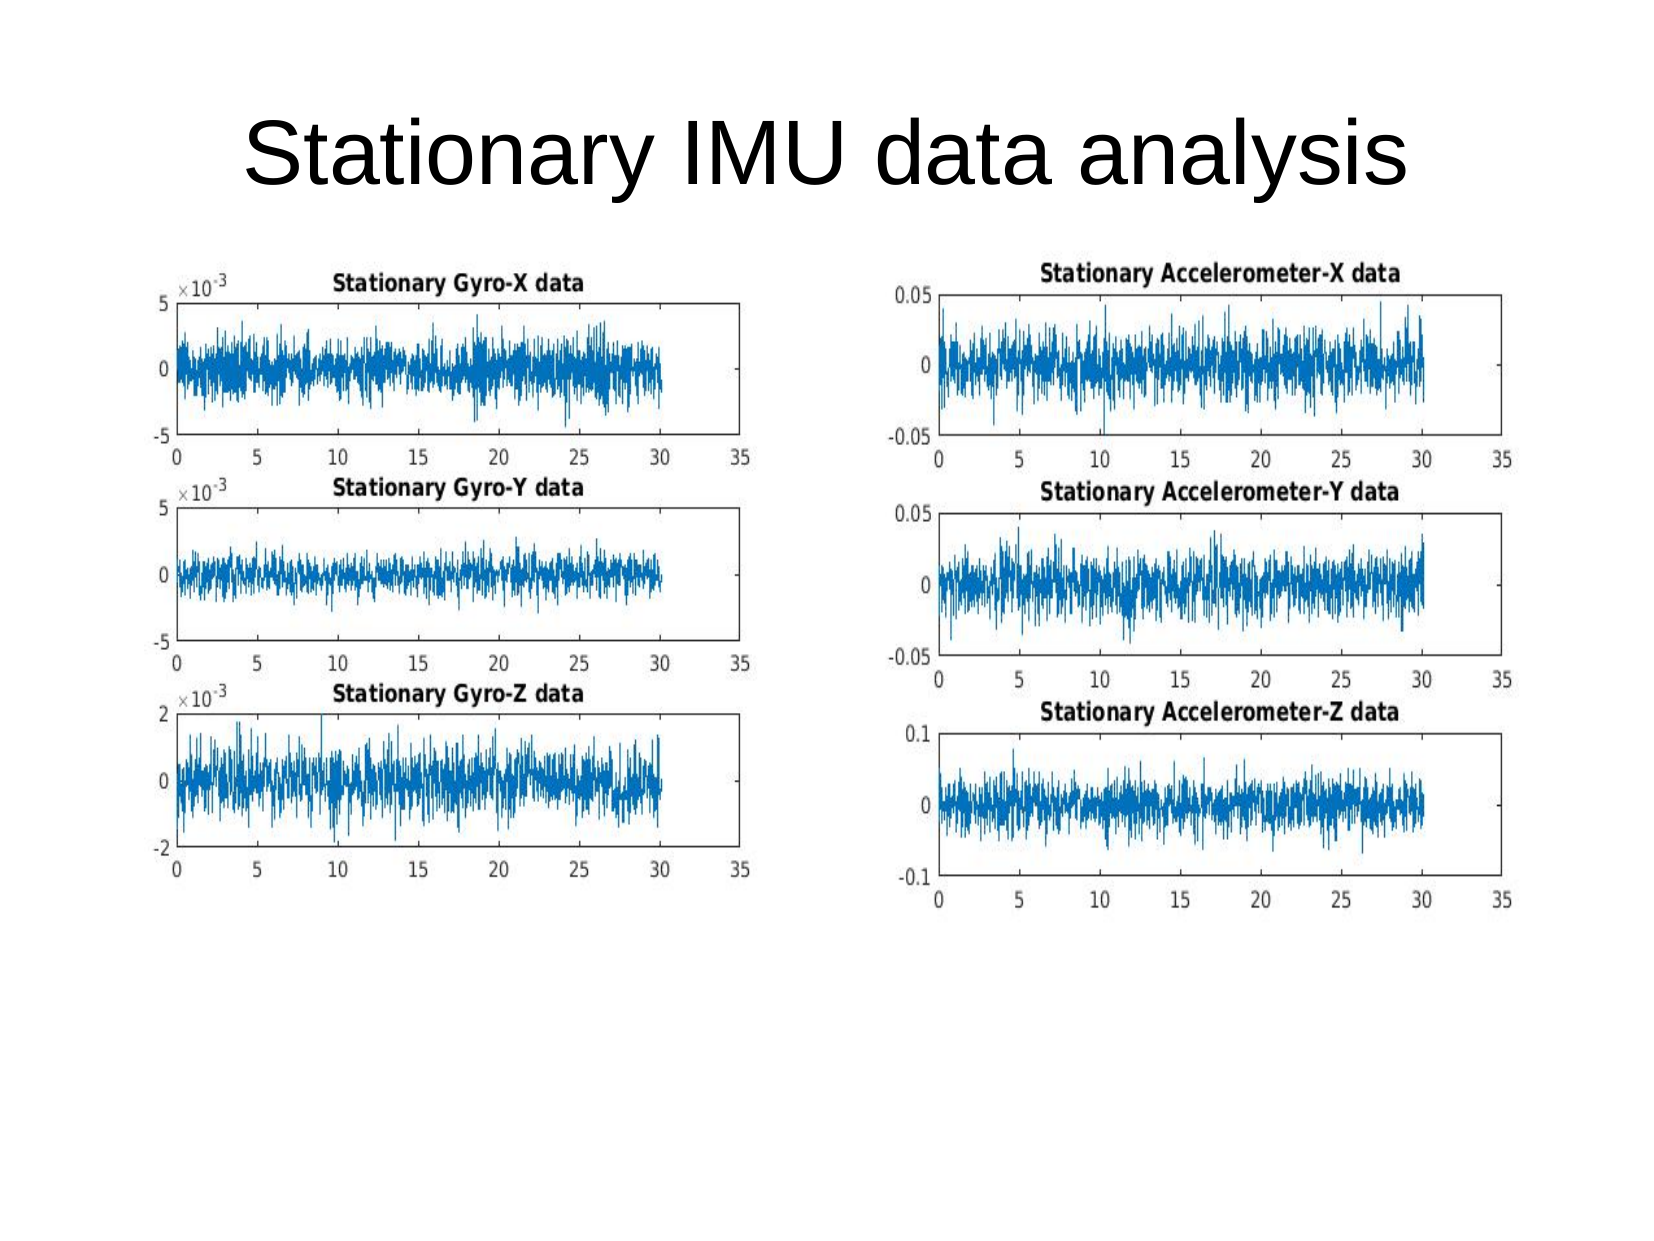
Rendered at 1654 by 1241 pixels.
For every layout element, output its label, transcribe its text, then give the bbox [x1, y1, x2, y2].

picture [82, 236, 809, 923]
picture [844, 223, 1571, 957]
title Stationary IMU data analysis [82, 49, 1571, 257]
